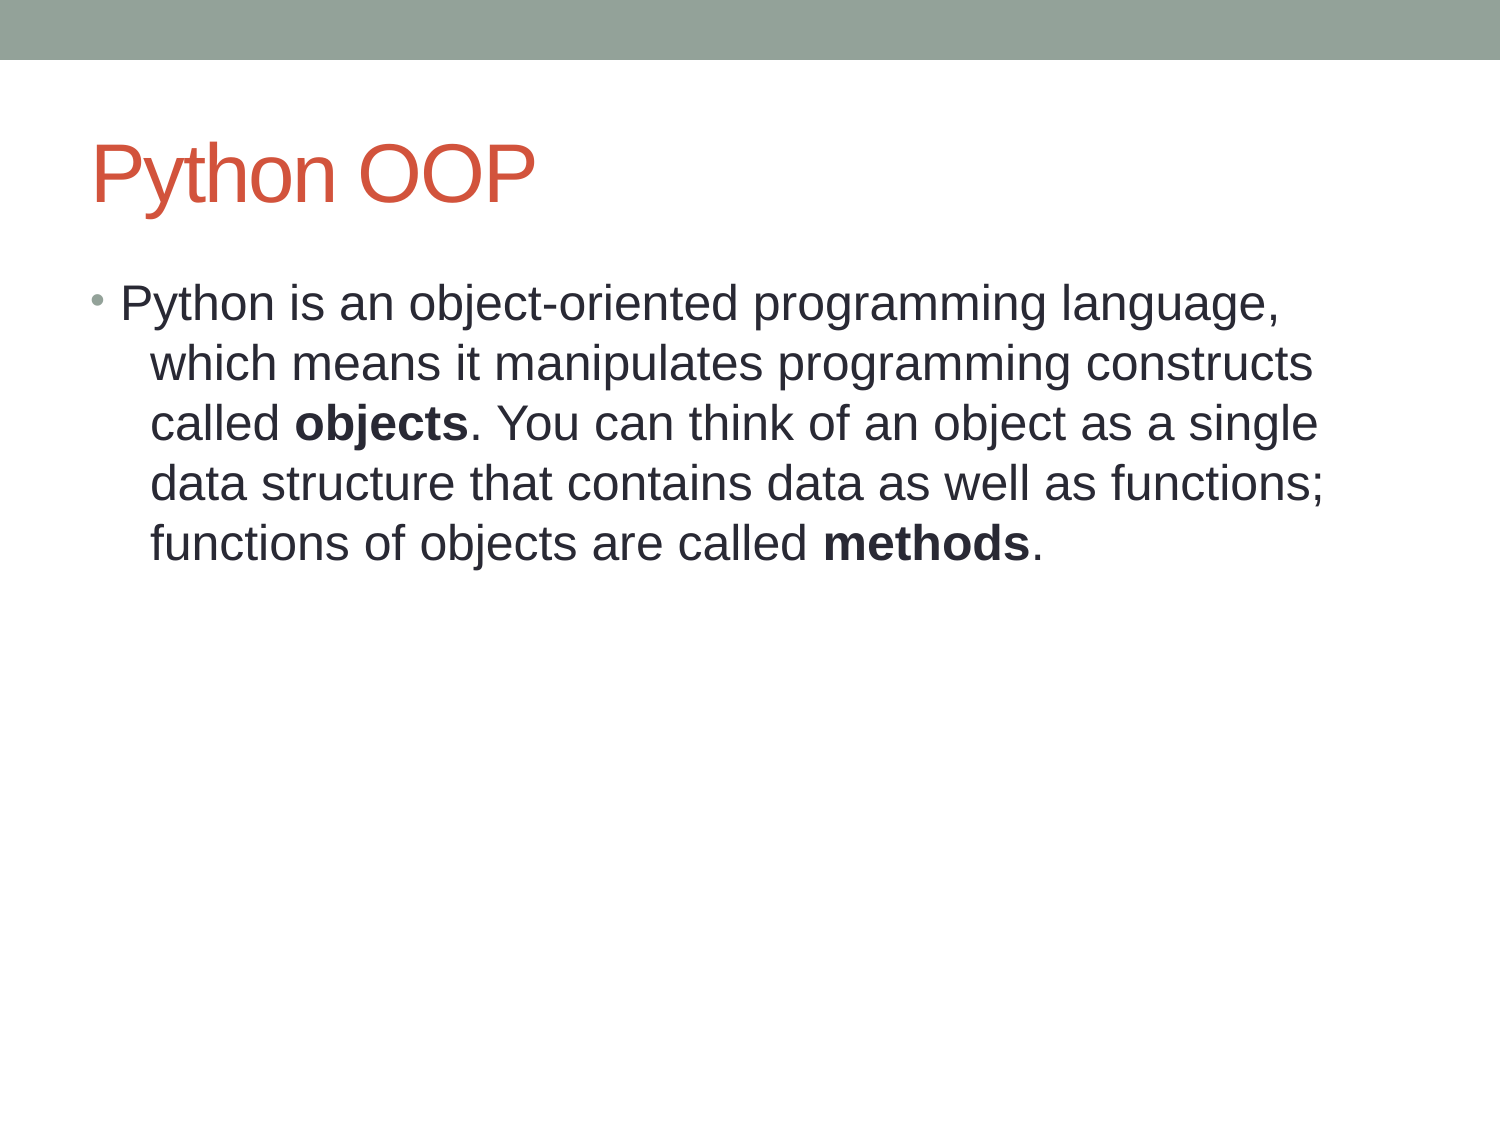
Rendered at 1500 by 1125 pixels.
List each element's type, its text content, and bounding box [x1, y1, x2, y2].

list Python is an object-oriented programming language, which means it manipulates programming constructs called objects. You can think of an object as a single data structure that contains data as well as functions; functions of objects are called methods. [75, 262, 1426, 1063]
title Python OOP [75, 87, 1426, 251]
